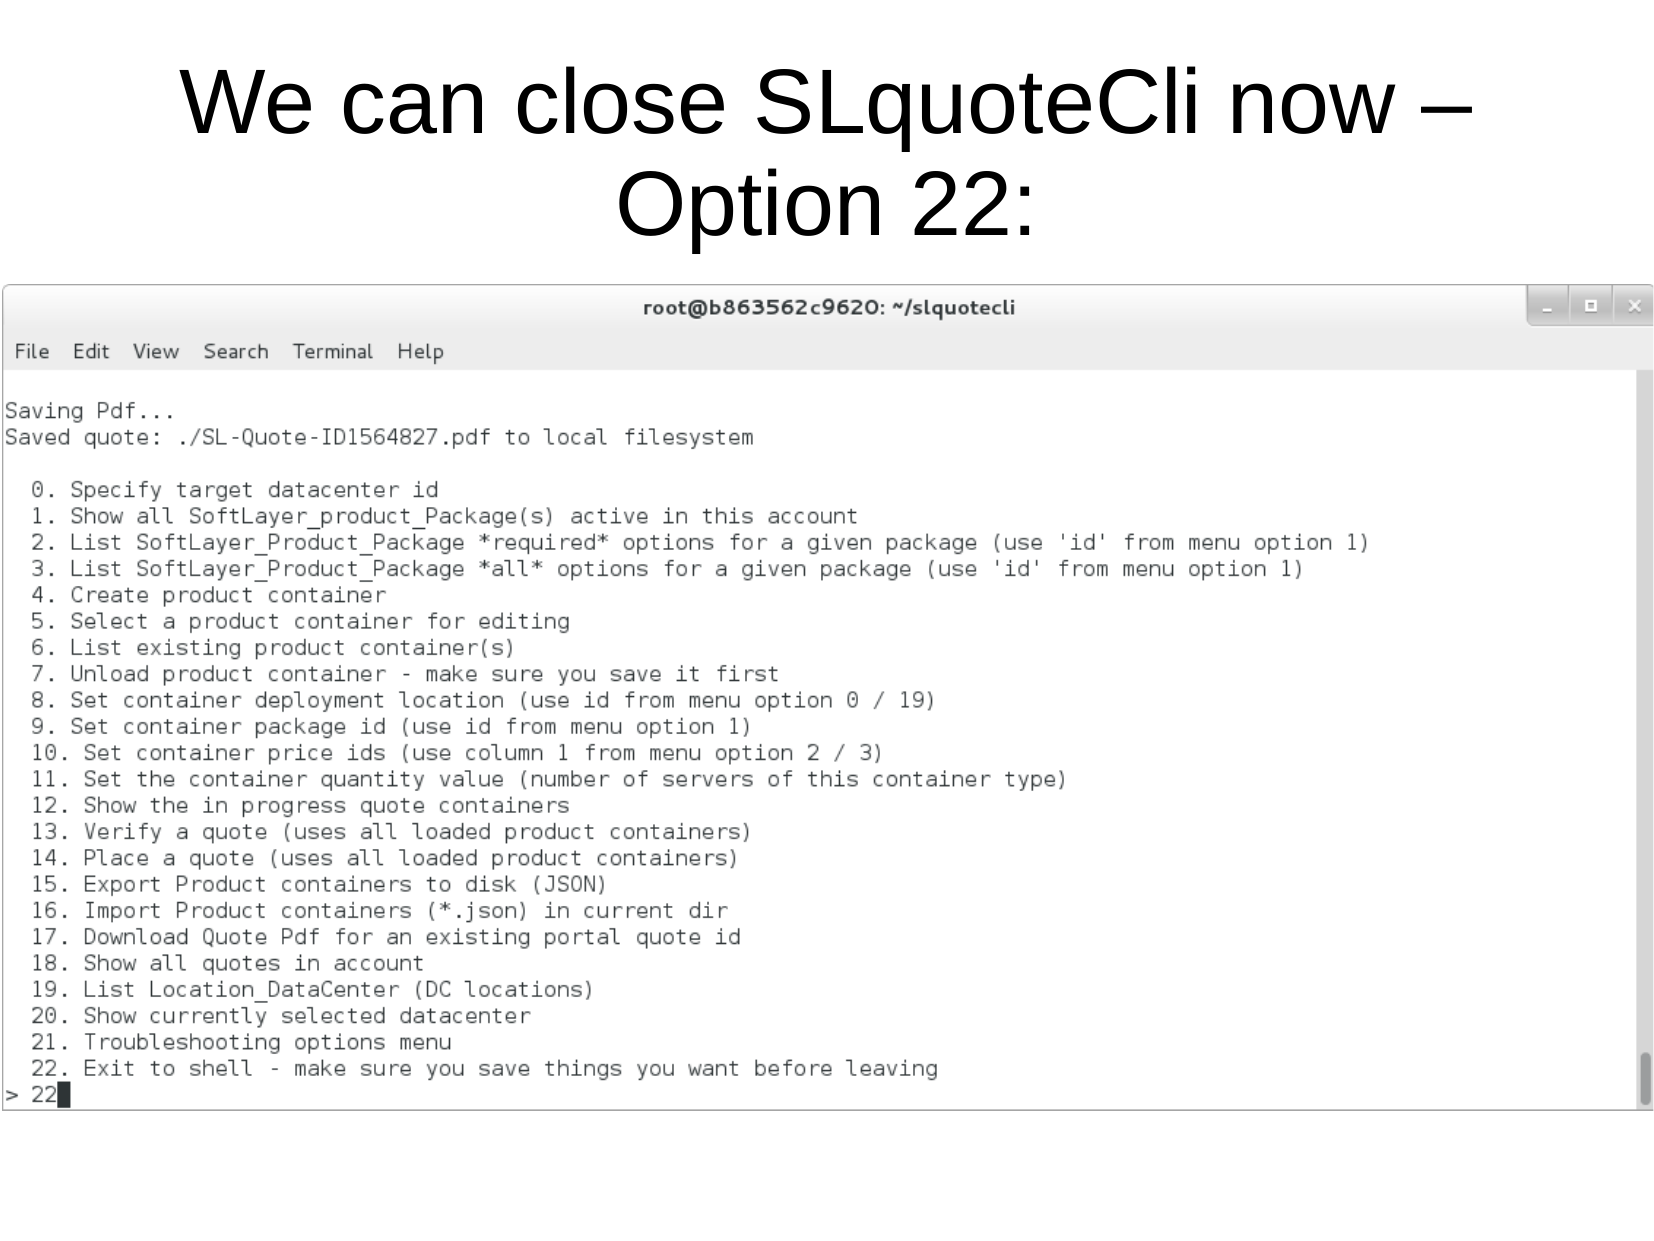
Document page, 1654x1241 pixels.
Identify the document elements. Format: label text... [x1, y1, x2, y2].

title We can close SLquoteCli now – Option 22: [82, 49, 1571, 257]
picture [2, 284, 1654, 1111]
